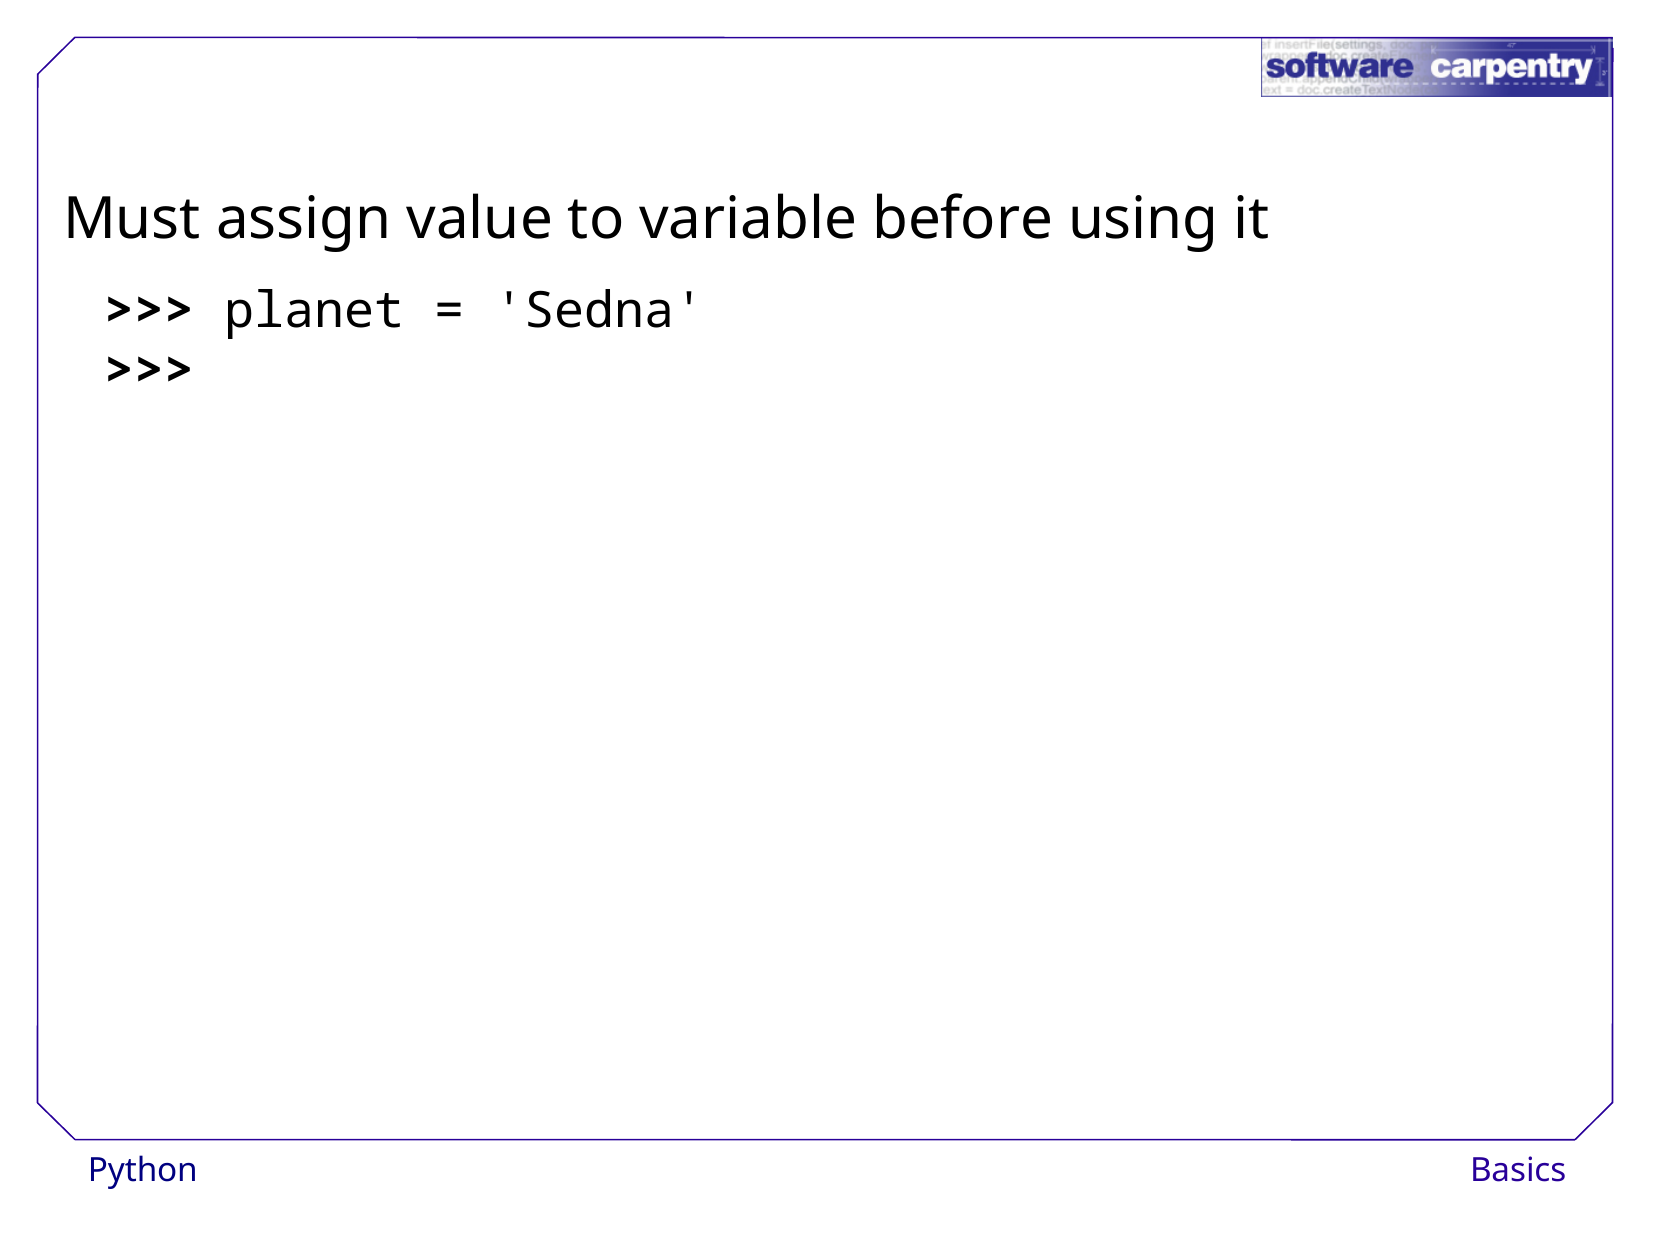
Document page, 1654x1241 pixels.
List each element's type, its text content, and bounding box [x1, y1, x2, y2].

text_box Must assign value to variable before using it [48, 138, 1436, 259]
text_box >>> planet = 'Sedna' >>> [89, 270, 1517, 583]
picture [1261, 39, 1613, 97]
